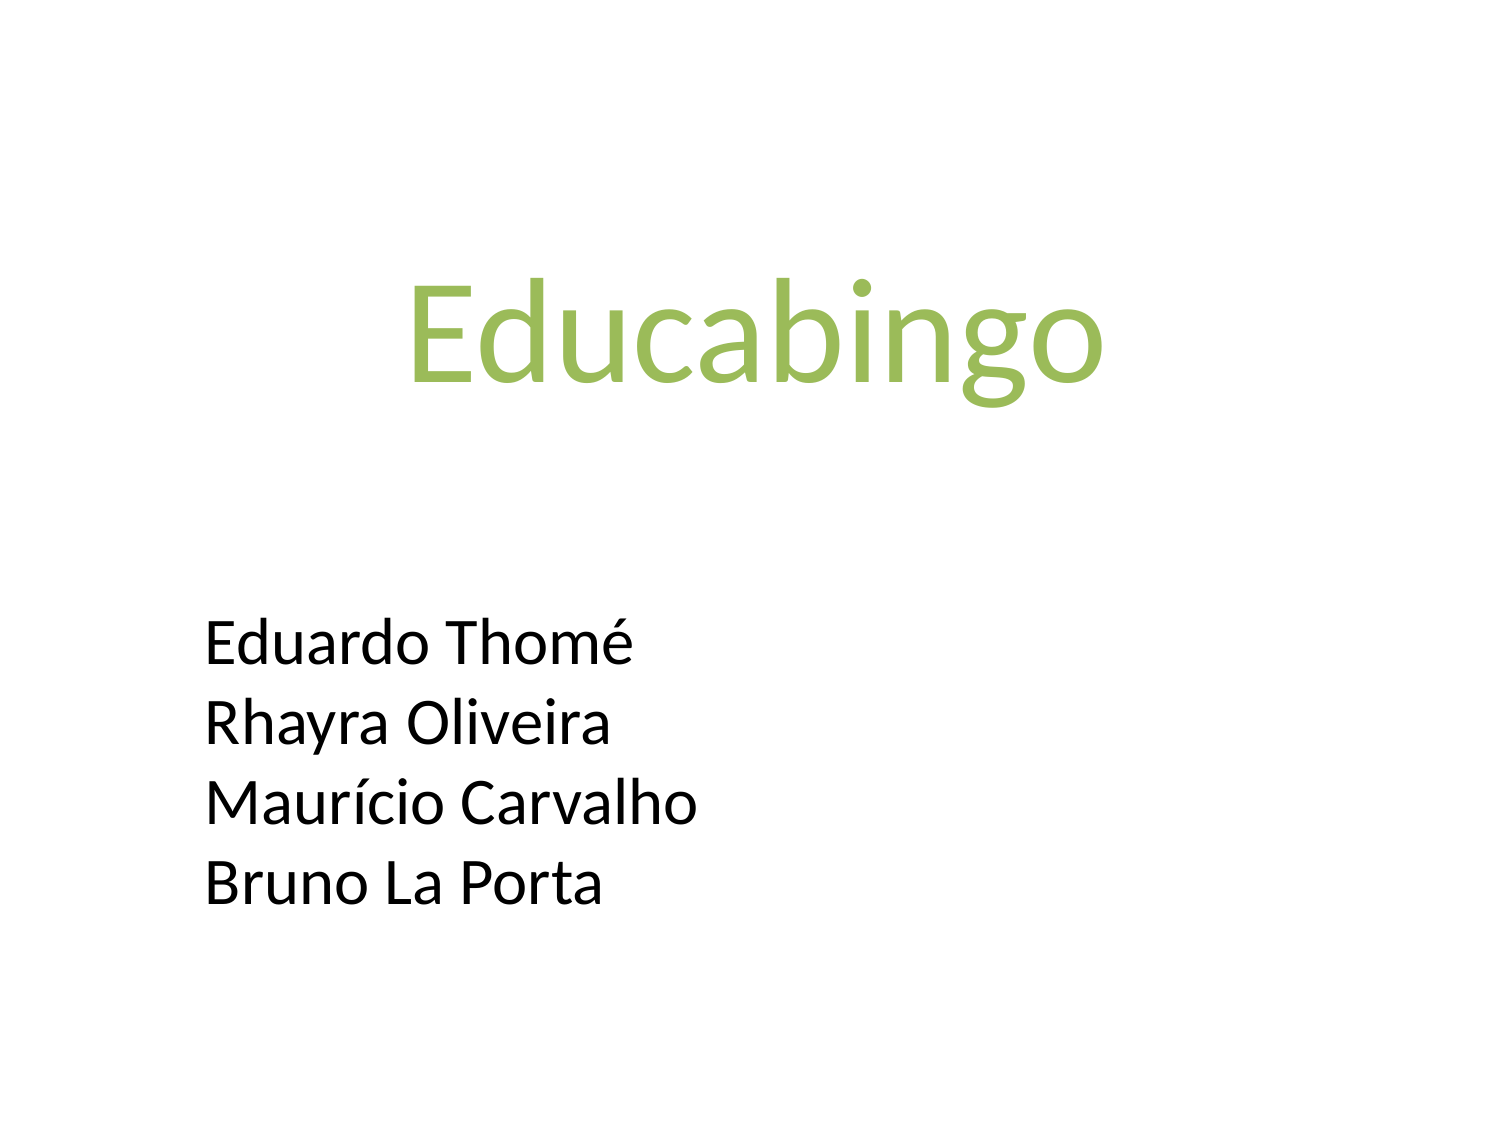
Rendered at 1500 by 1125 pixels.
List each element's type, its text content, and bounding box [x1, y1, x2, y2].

title Educabingo [118, 201, 1394, 443]
text_box Eduardo Thomé Rhayra Oliveira Maurício Carvalho Bruno La Porta [190, 590, 1241, 1000]
